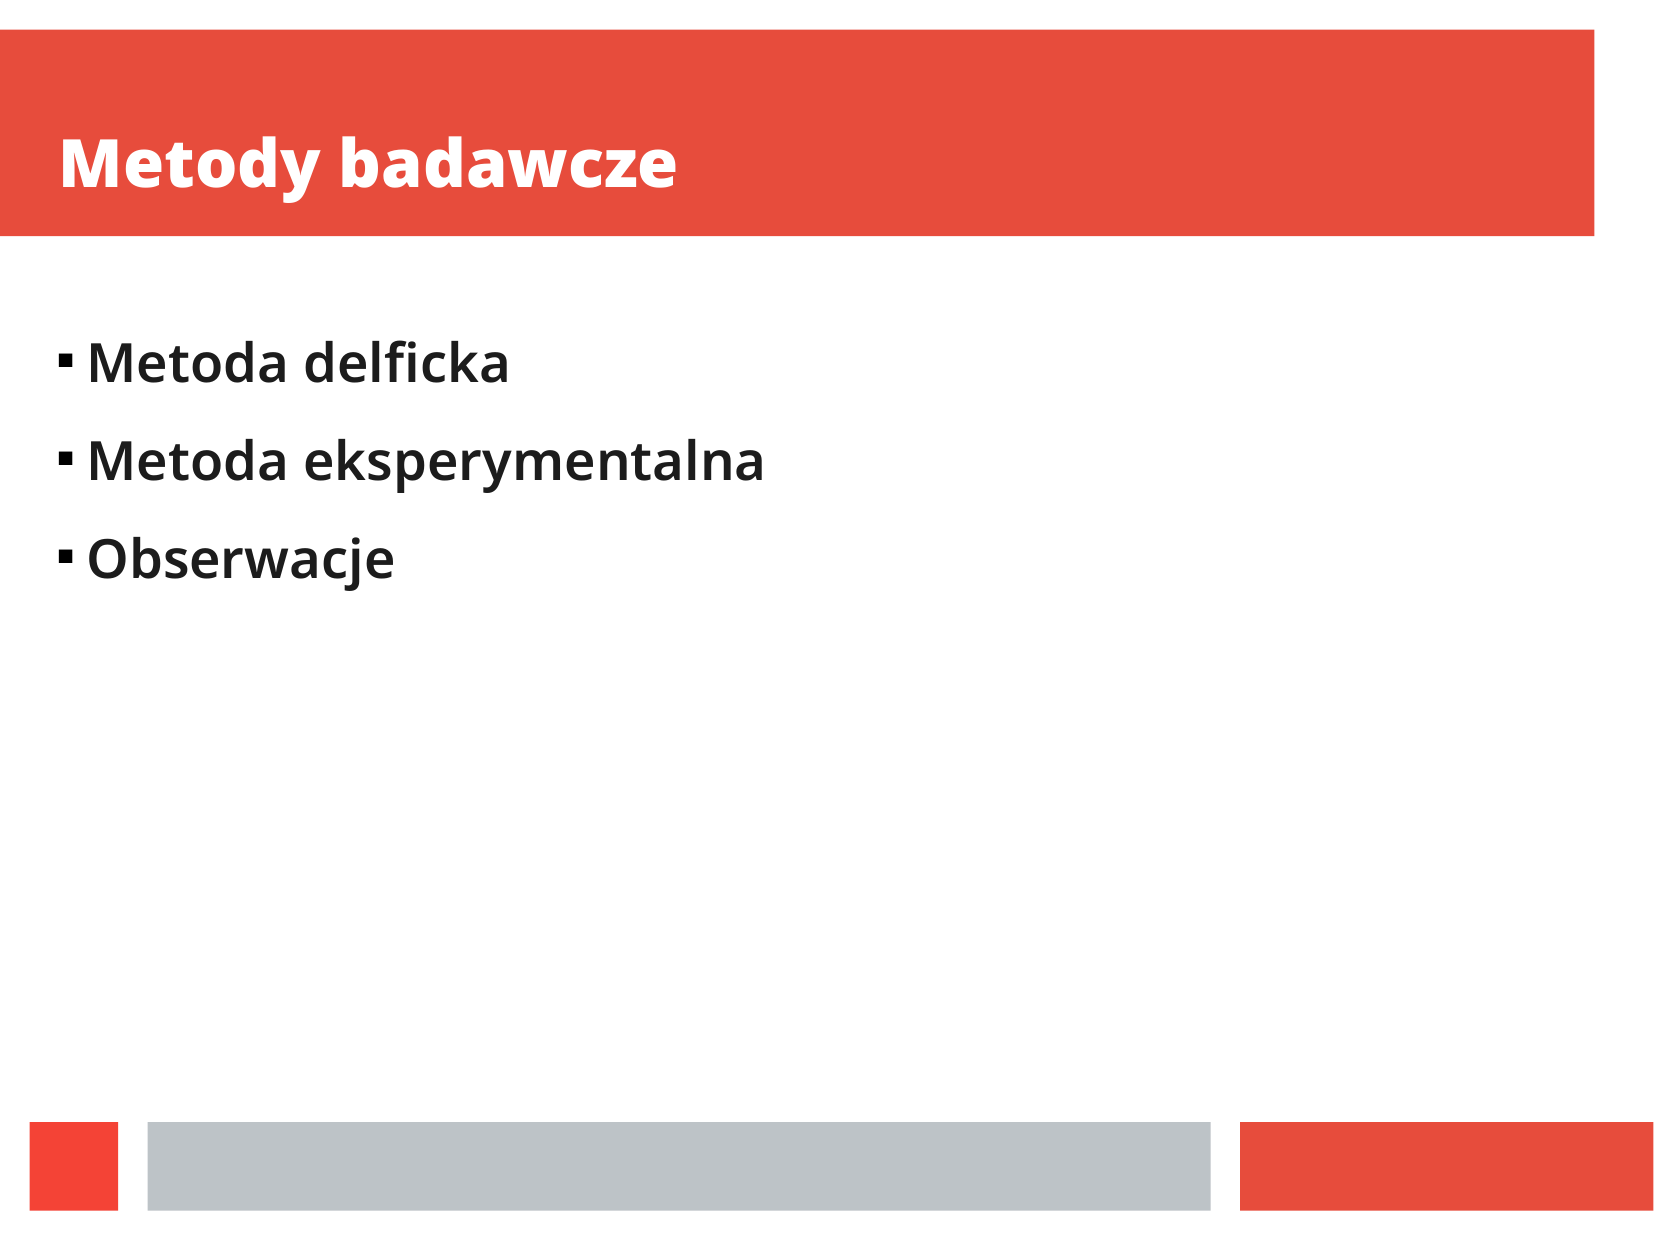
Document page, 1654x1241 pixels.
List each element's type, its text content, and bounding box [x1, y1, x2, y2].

list Metoda delficka Metoda eksperymentalna Obserwacje [59, 324, 1565, 1093]
title Metody badawcze [59, 59, 1595, 207]
